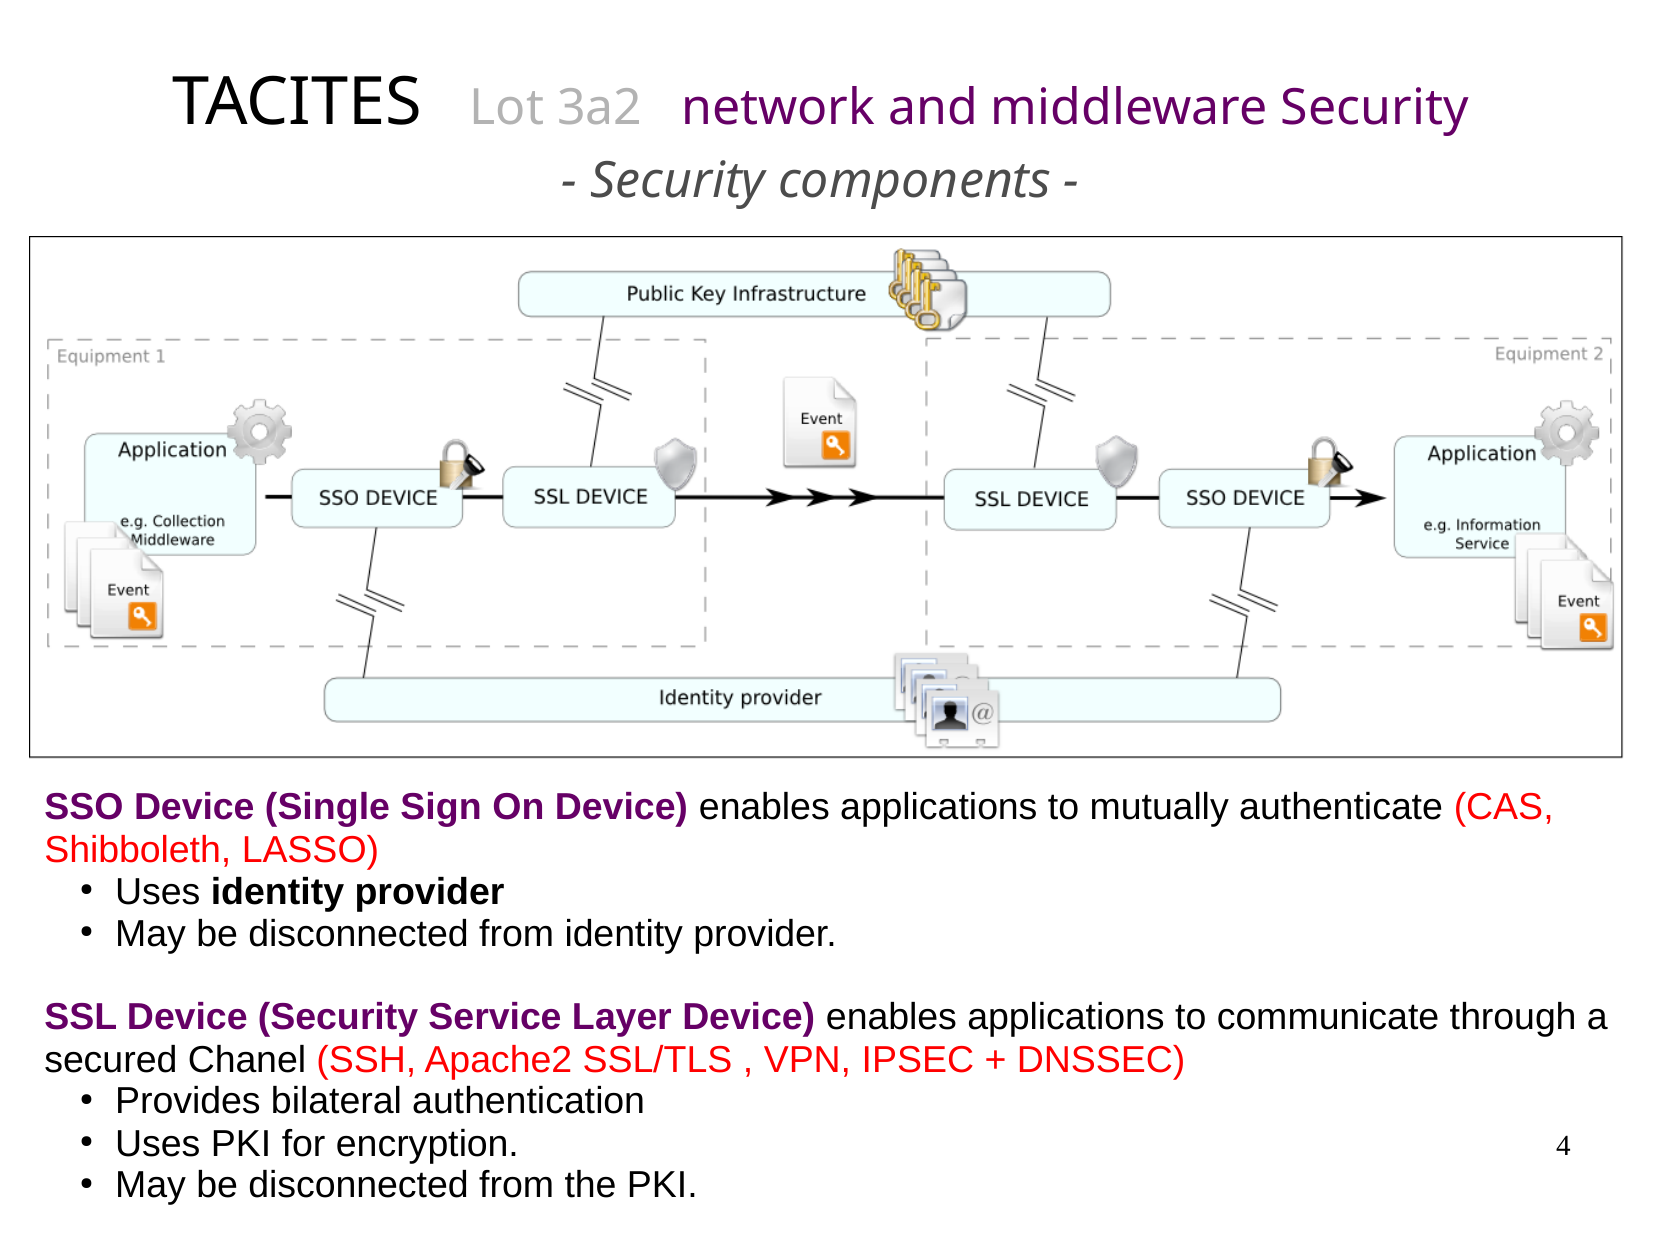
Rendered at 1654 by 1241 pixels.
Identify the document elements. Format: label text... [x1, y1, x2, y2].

picture [29, 236, 1625, 759]
text_box SSO Device (Single Sign On Device) enables applications to mutually authenticate (CAS, Shibboleth, LASSO) Uses identity provider May be disconnected from identity provider. SSL Device (Security Service Layer Device) enables applications to communicate through a secured Chanel (SSH, Apache2 SSL/TLS , VPN, IPSEC + DNSSEC) Provides bilateral authentication Uses PKI for encryption. May be disconnected from the PKI. [29, 778, 1625, 1241]
title TACITES Lot 3a2 network and middleware Security - Security components - [76, 27, 1566, 239]
